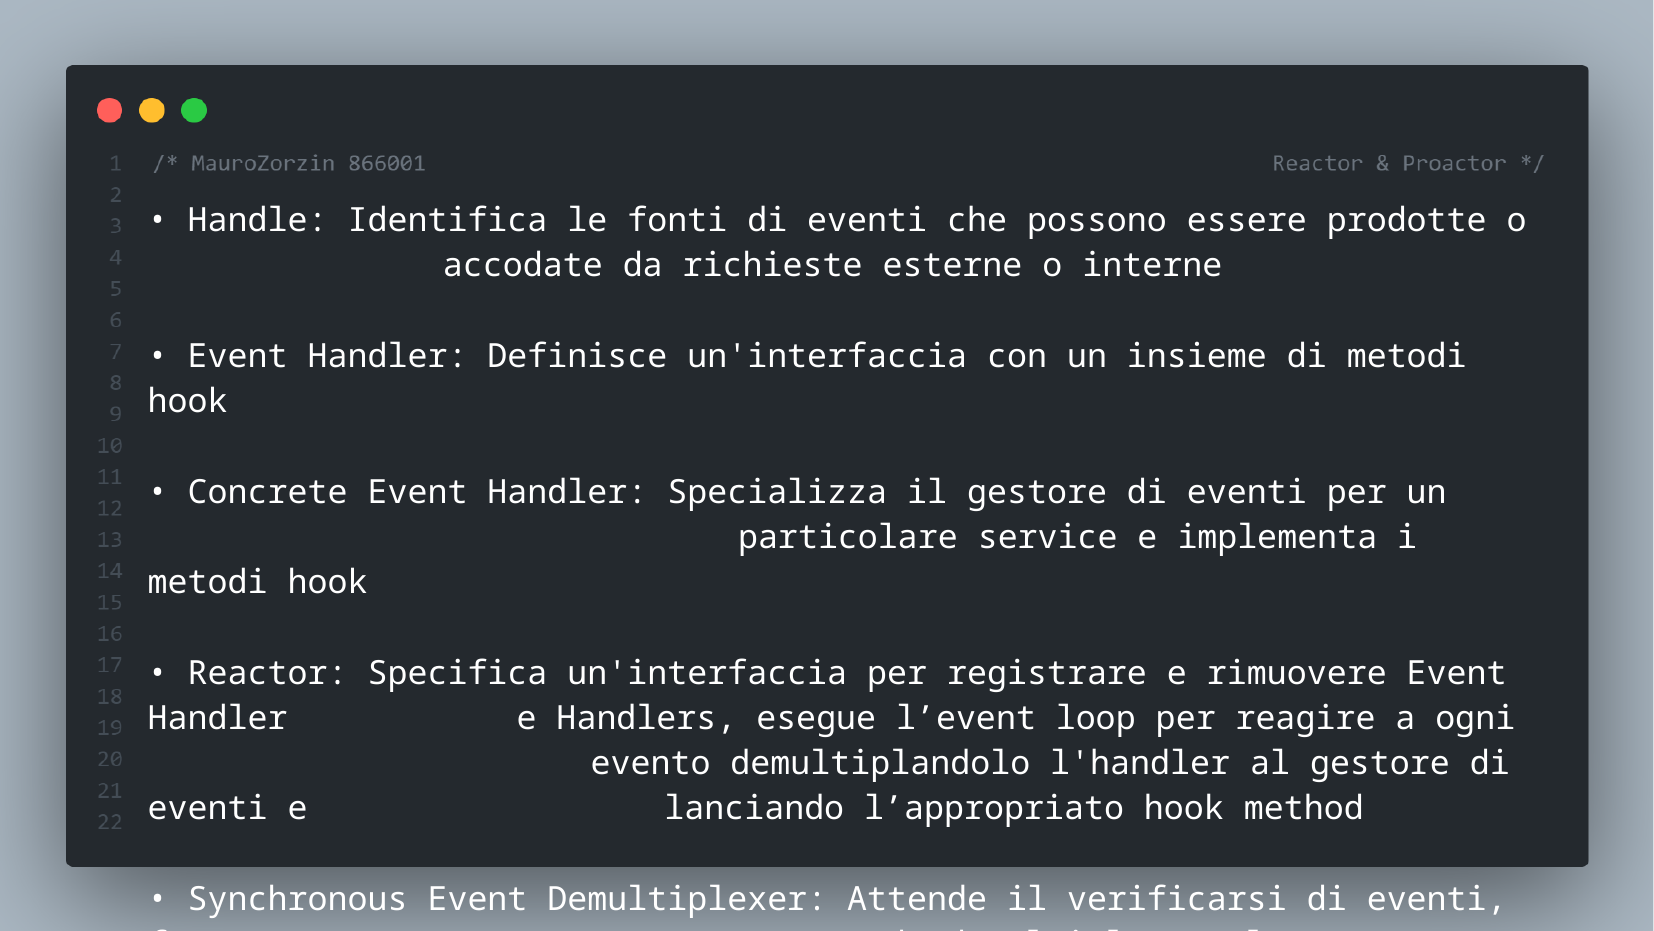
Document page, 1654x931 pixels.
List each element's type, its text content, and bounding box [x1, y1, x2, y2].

subtitle • Handle: Identifica le fonti di eventi che possono essere prodotte o accodate da richieste esterne o interne • Event Handler: Definisce un'interfaccia con un insieme di metodi hook • Concrete Event Handler: Specializza il gestore di eventi per un particolare service e implementa i metodi hook • Reactor: Specifica un'interfaccia per registrare e rimuovere Event Handler e Handlers, esegue l’event loop per reagire a ogni evento demultiplandolo l'handler al gestore di eventi e lanciando l’appropriato hook method • Synchronous Event Demultiplexer: Attende il verificarsi di eventi, funge da demultiplexer, le sue funzionalità dipendono dal sistema operativo [147, 196, 1536, 853]
picture [0, 0, 1654, 931]
